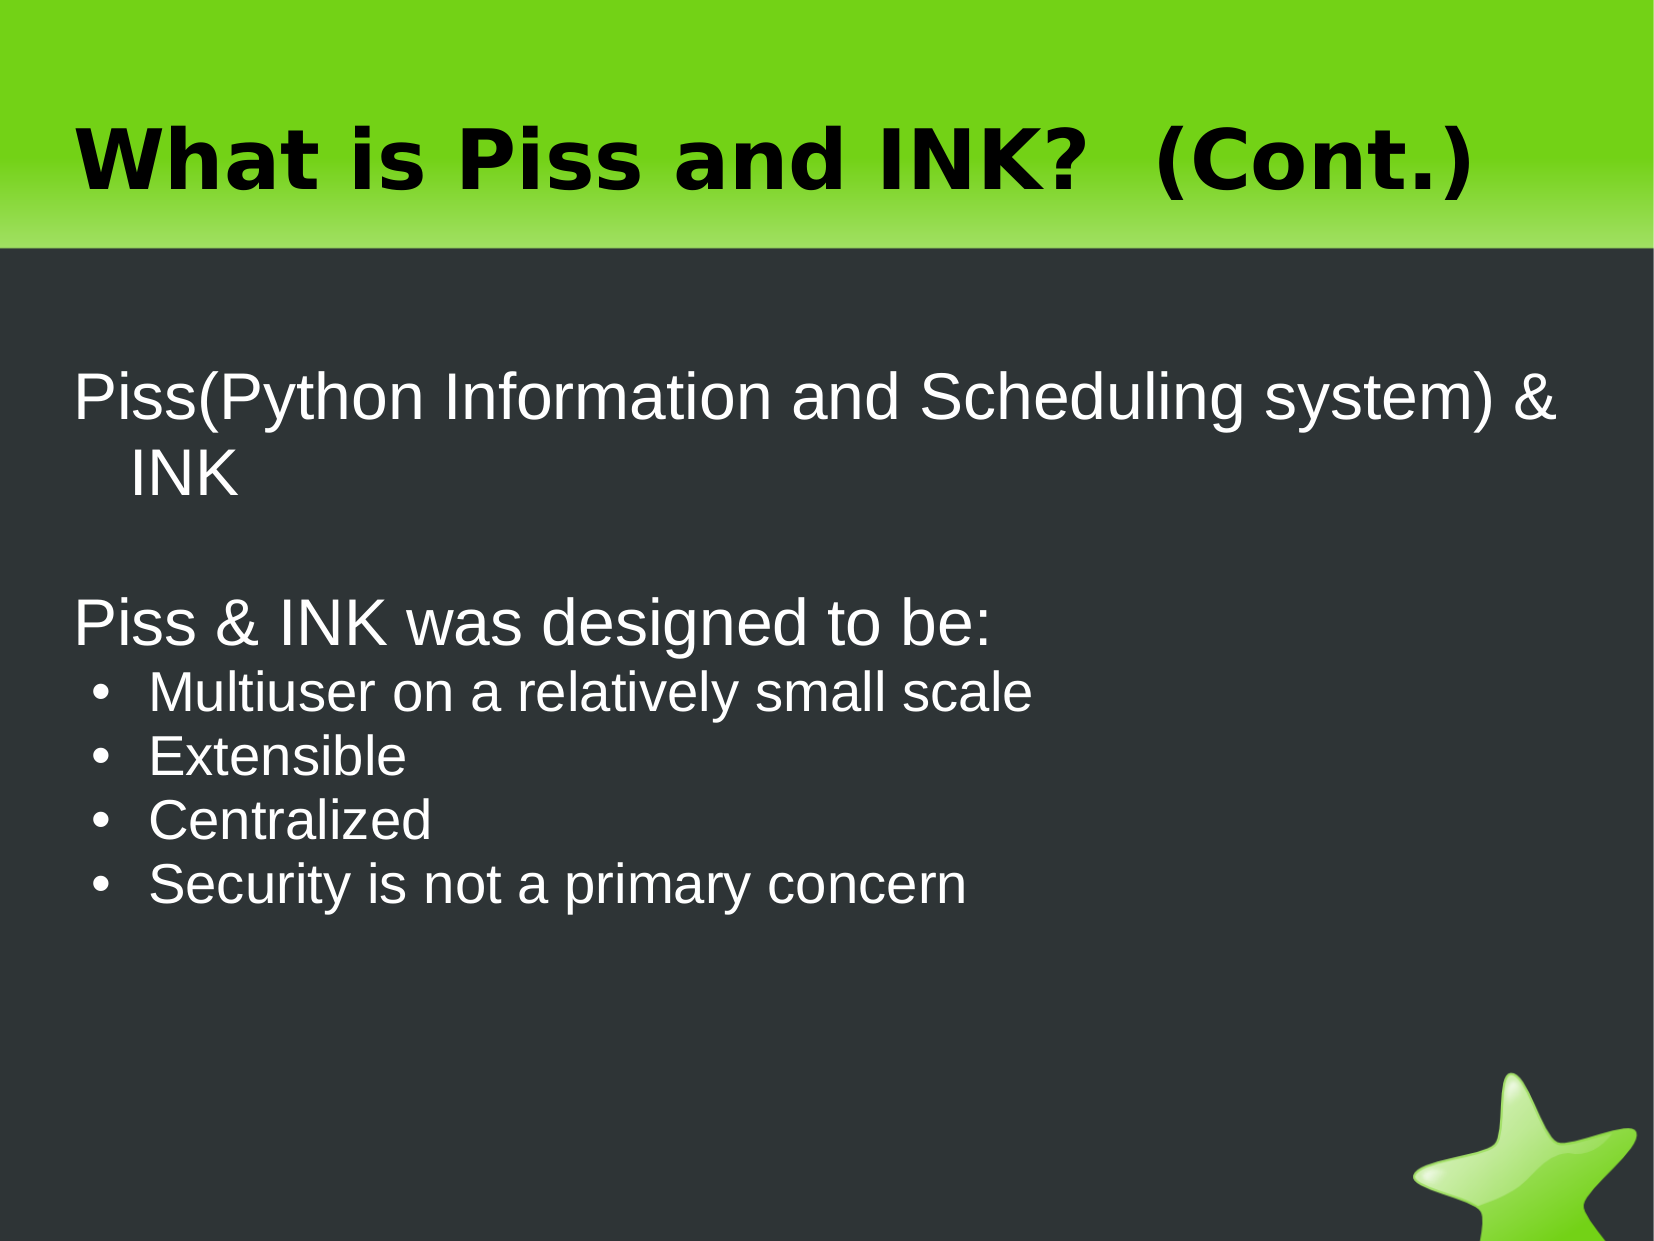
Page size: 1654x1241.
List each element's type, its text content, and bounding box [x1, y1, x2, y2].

subtitle Piss(Python Information and Scheduling system) & INK Piss & INK was designed to be: Multiuser on a relatively small scale Extensible Centralized Security is not a primary concern [73, 359, 1580, 1159]
picture [0, 0, 1654, 1241]
title What is Piss and INK? (Cont.) [73, 62, 1580, 249]
